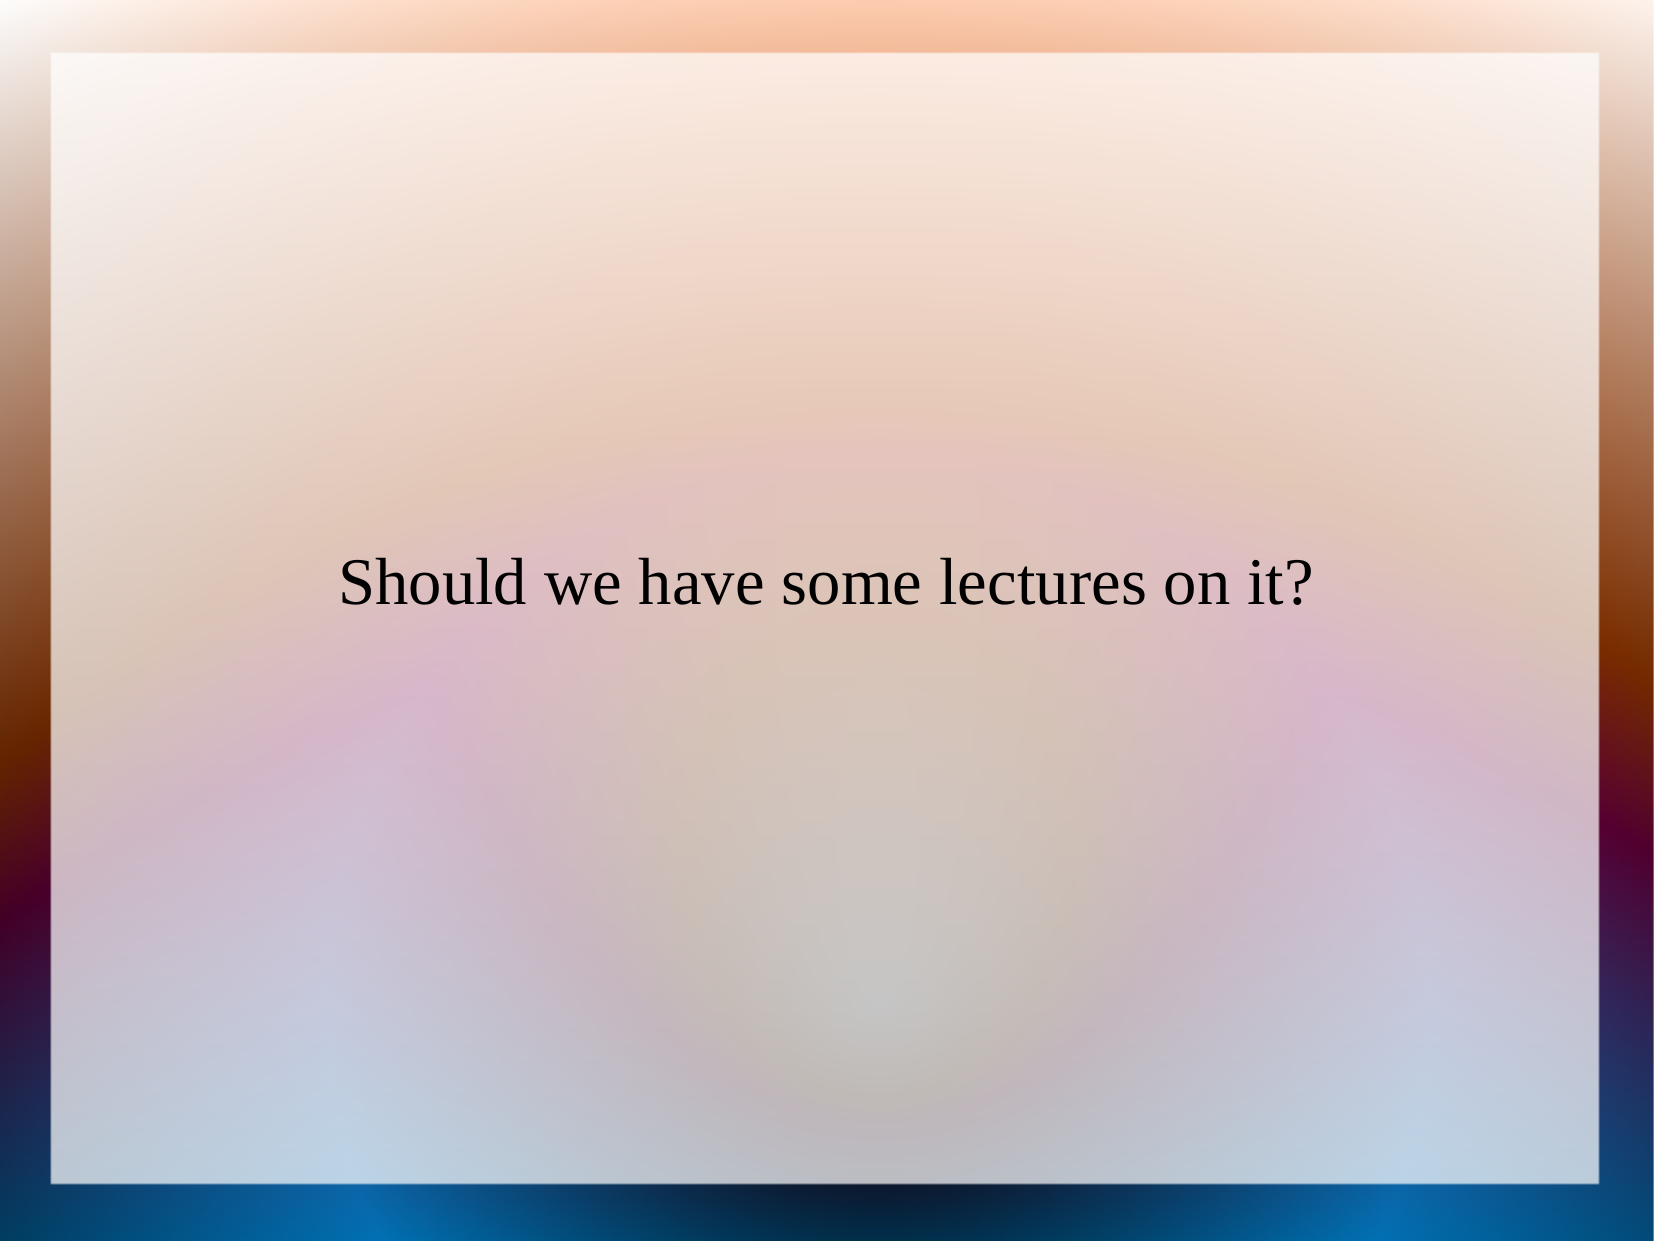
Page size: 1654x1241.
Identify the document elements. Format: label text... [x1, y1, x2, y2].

subtitle Should we have some lectures on it? [82, 55, 1571, 1109]
picture [0, 0, 1654, 1241]
